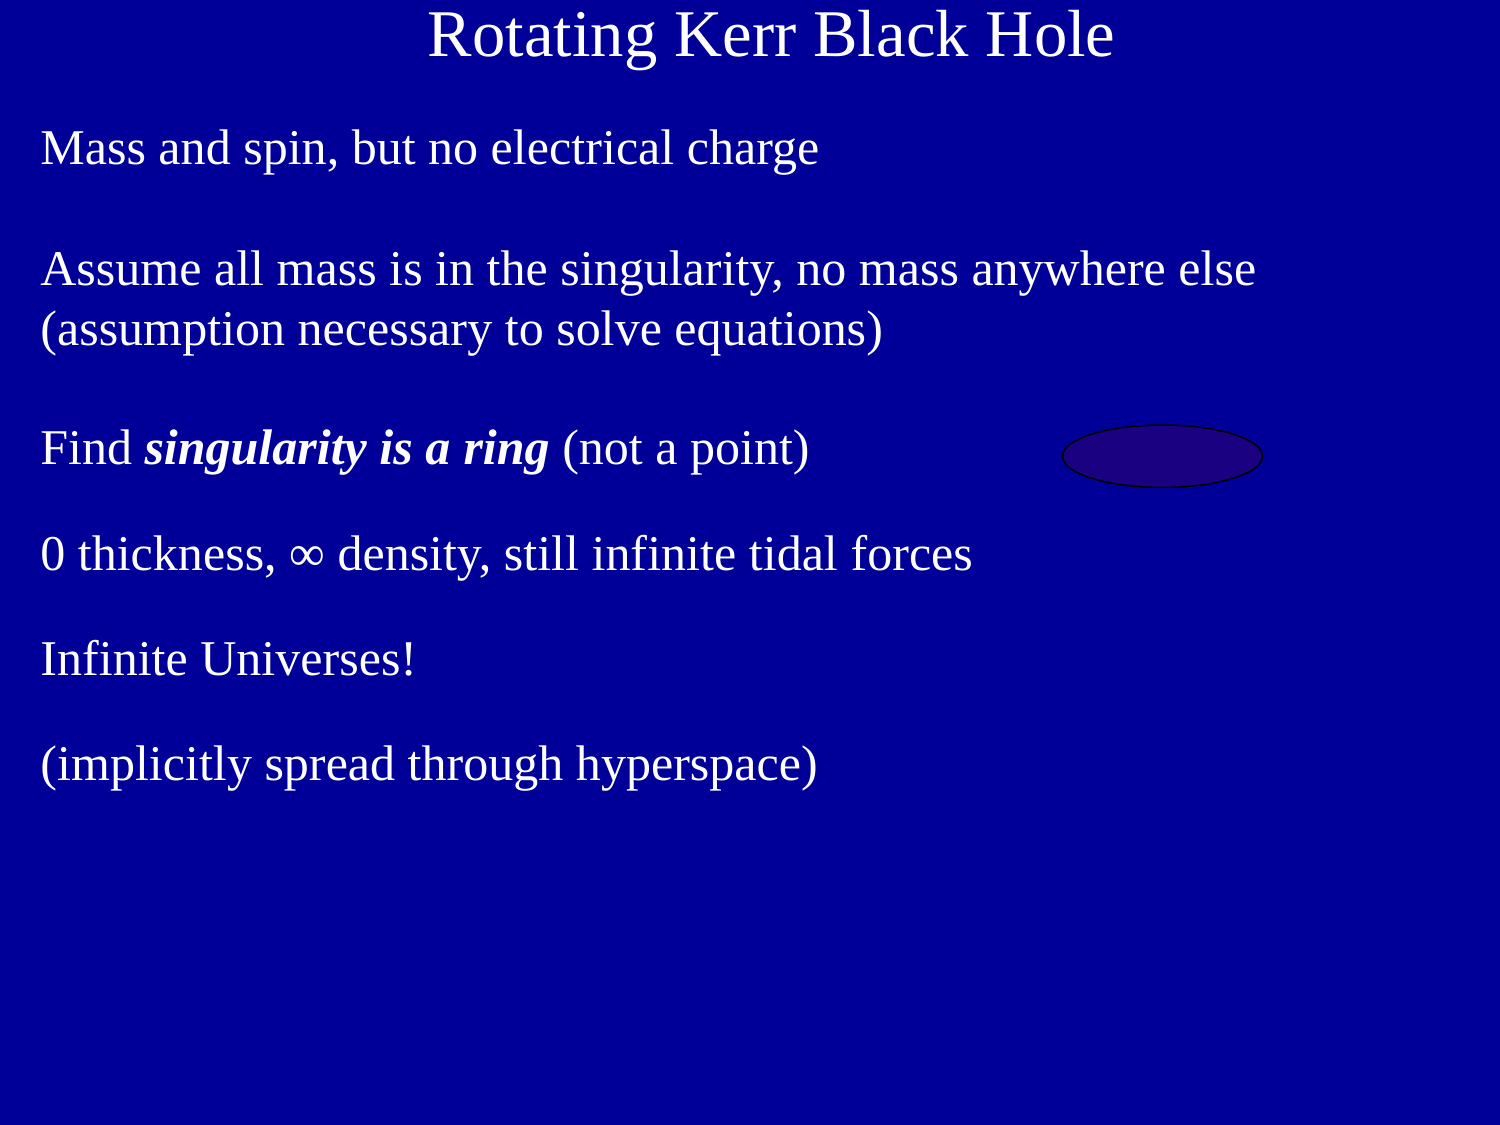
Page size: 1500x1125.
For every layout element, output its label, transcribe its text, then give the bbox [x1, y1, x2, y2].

text_box [1062, 425, 1263, 488]
text_box Rotating Kerr Black Hole Mass and spin, but no electrical charge Assume all mass is in the singularity, no mass anywhere else (assumption necessary to solve equations) Find singularity is a ring (not a point) 0 thickness, ∞ density, still infinite tidal forces Infinite Universes! (implicitly spread through hyperspace) [25, 0, 1276, 858]
